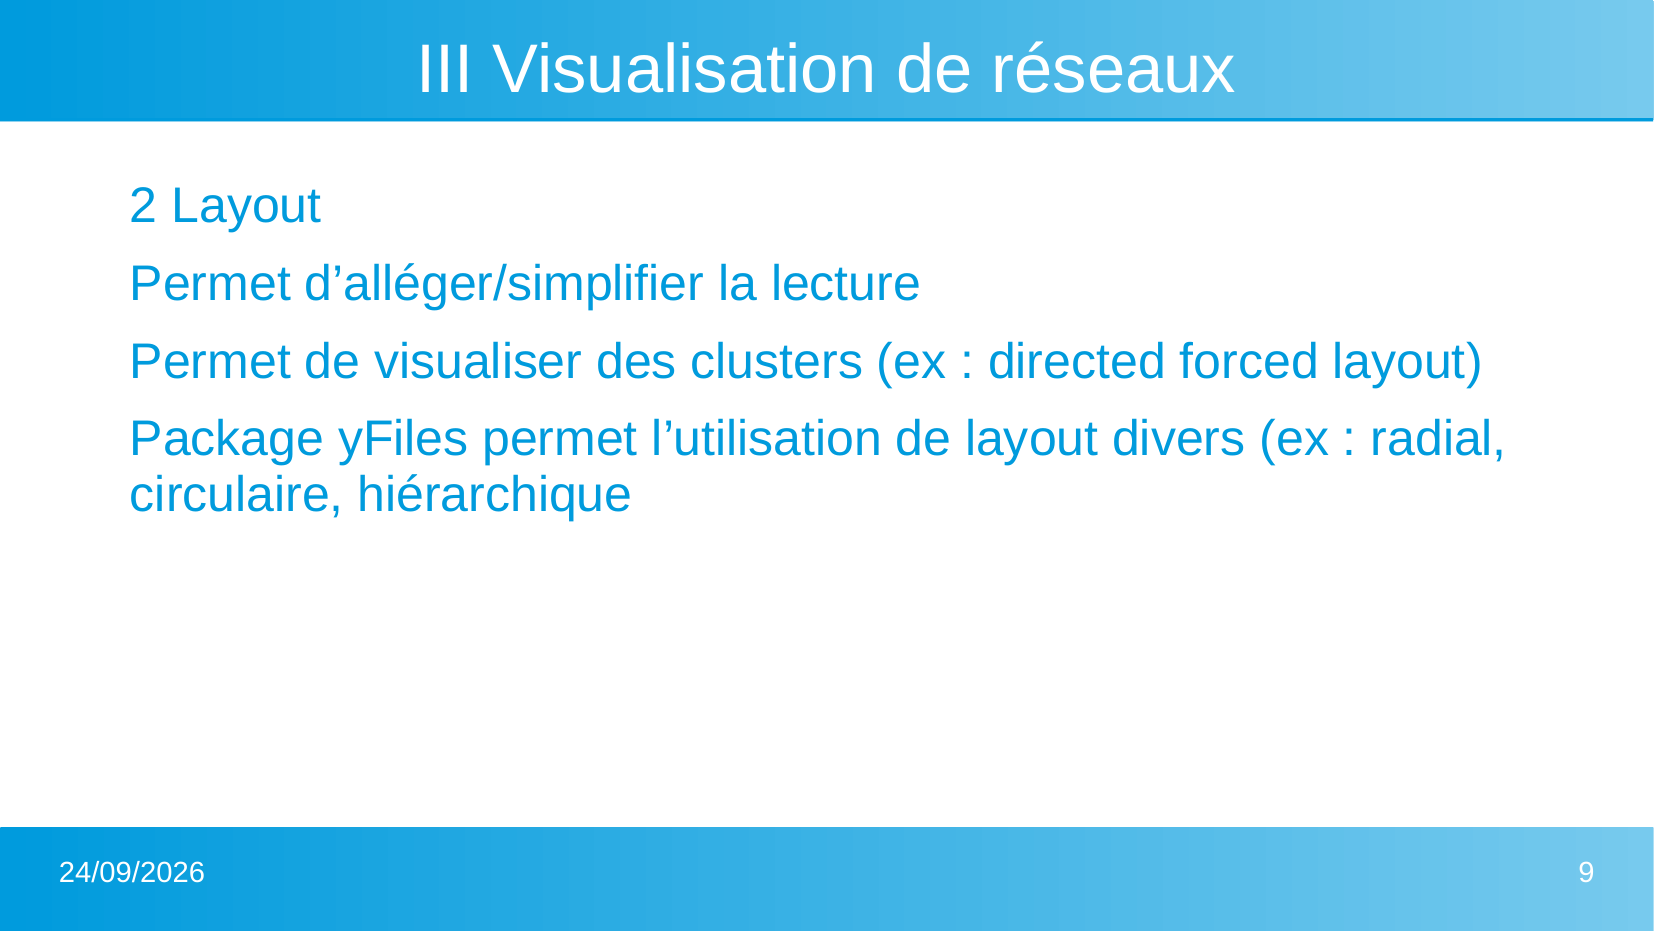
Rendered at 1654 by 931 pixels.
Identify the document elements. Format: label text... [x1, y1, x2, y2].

title III Visualisation de réseaux [59, 29, 1595, 108]
list 2 Layout Permet d’alléger/simplifier la lecture Permet de visualiser des clusters (ex : directed forced layout) Package yFiles permet l’utilisation de layout divers (ex : radial, circulaire, hiérarchique [59, 177, 1595, 768]
